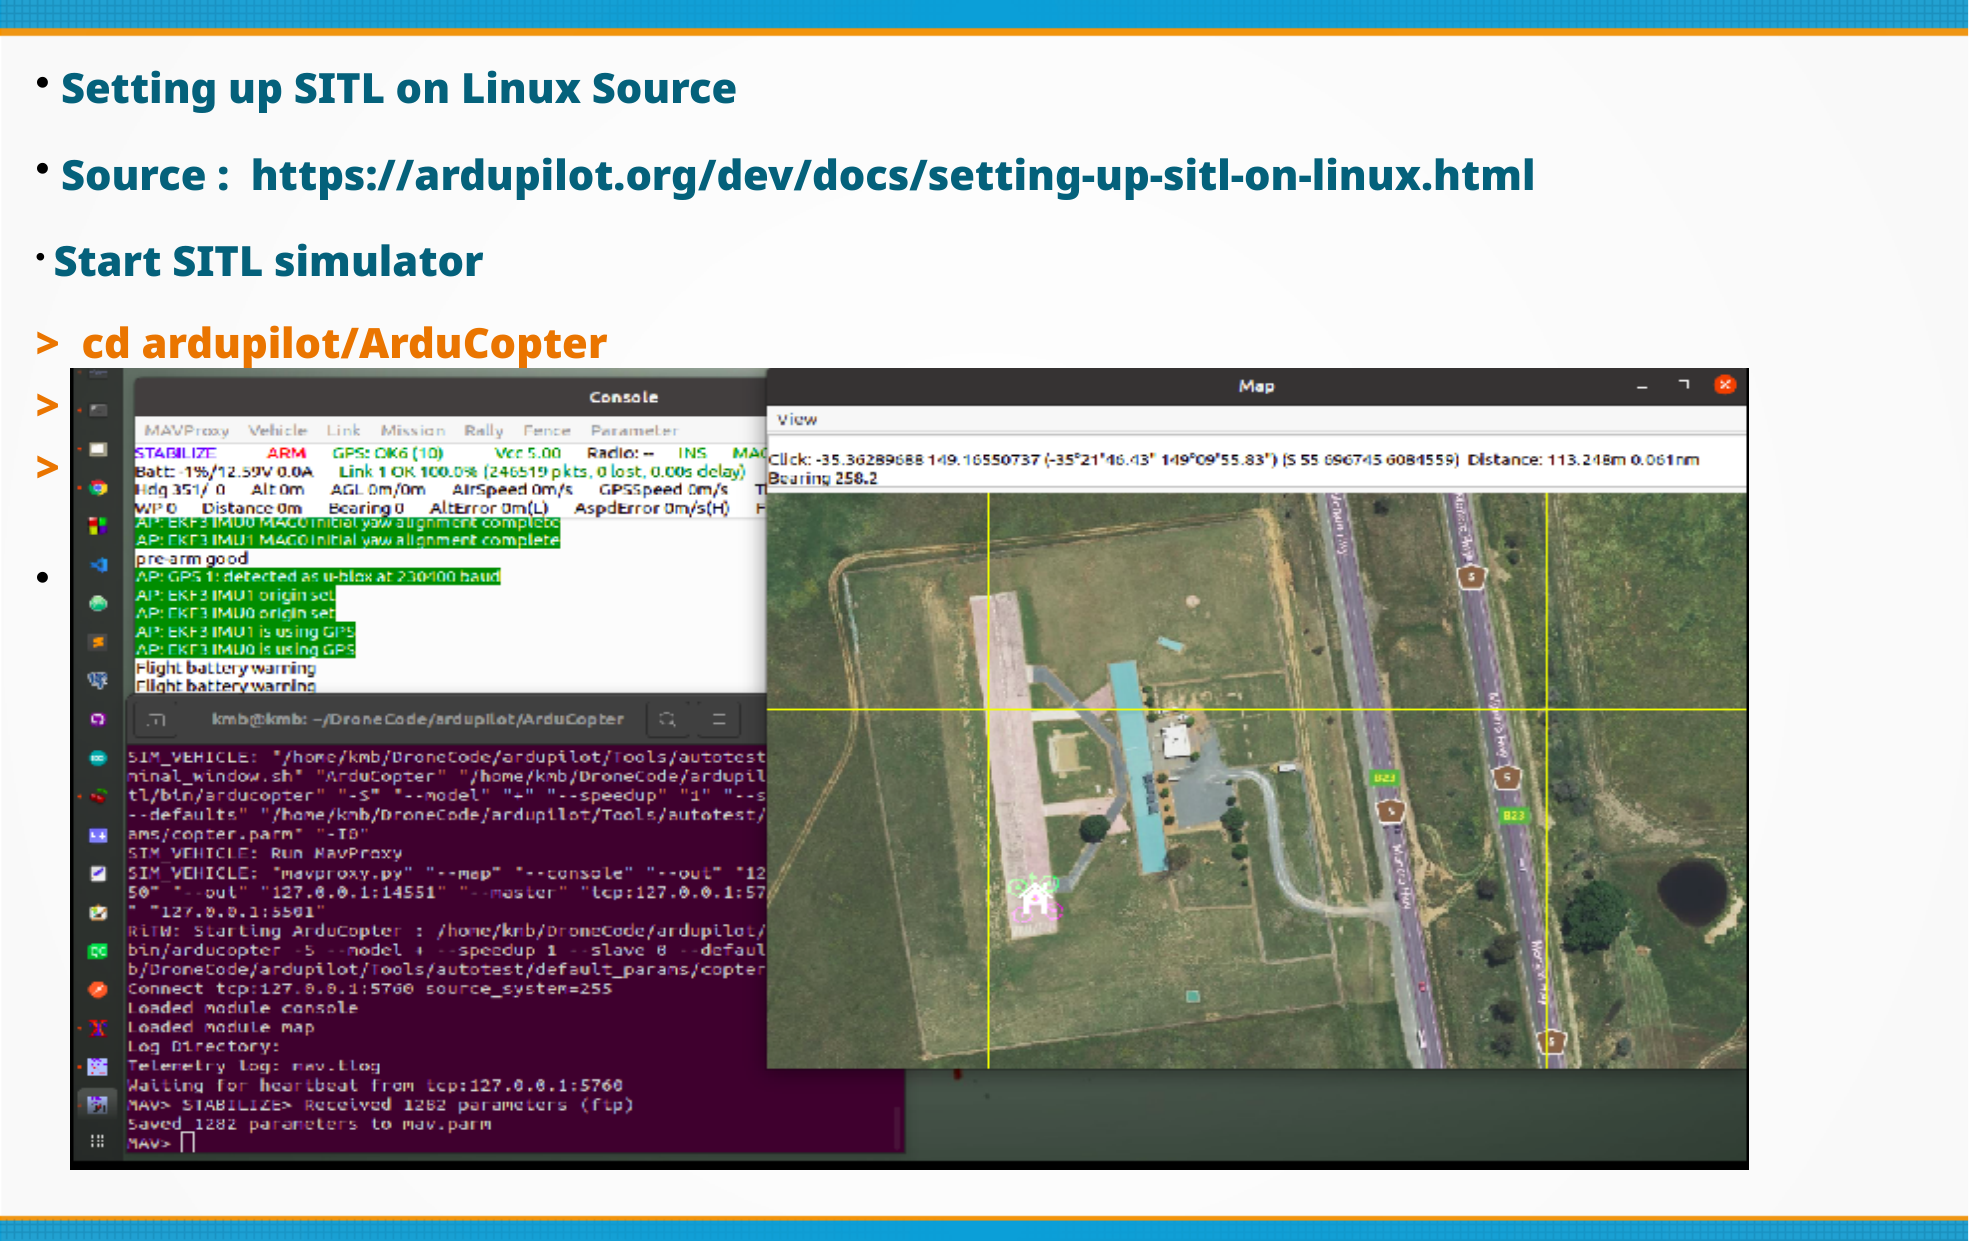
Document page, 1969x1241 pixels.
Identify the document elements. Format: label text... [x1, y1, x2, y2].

subtitle Setting up SITL on Linux Source Source : https://ardupilot.org/dev/docs/setting-up-sitl-on-linux.html Start SITL simulator > cd ardupilot/ArduCopter > sim_vehicle.py -w > sim_vehicle.py --console –map [35, 59, 1914, 1205]
picture [70, 368, 1749, 1170]
